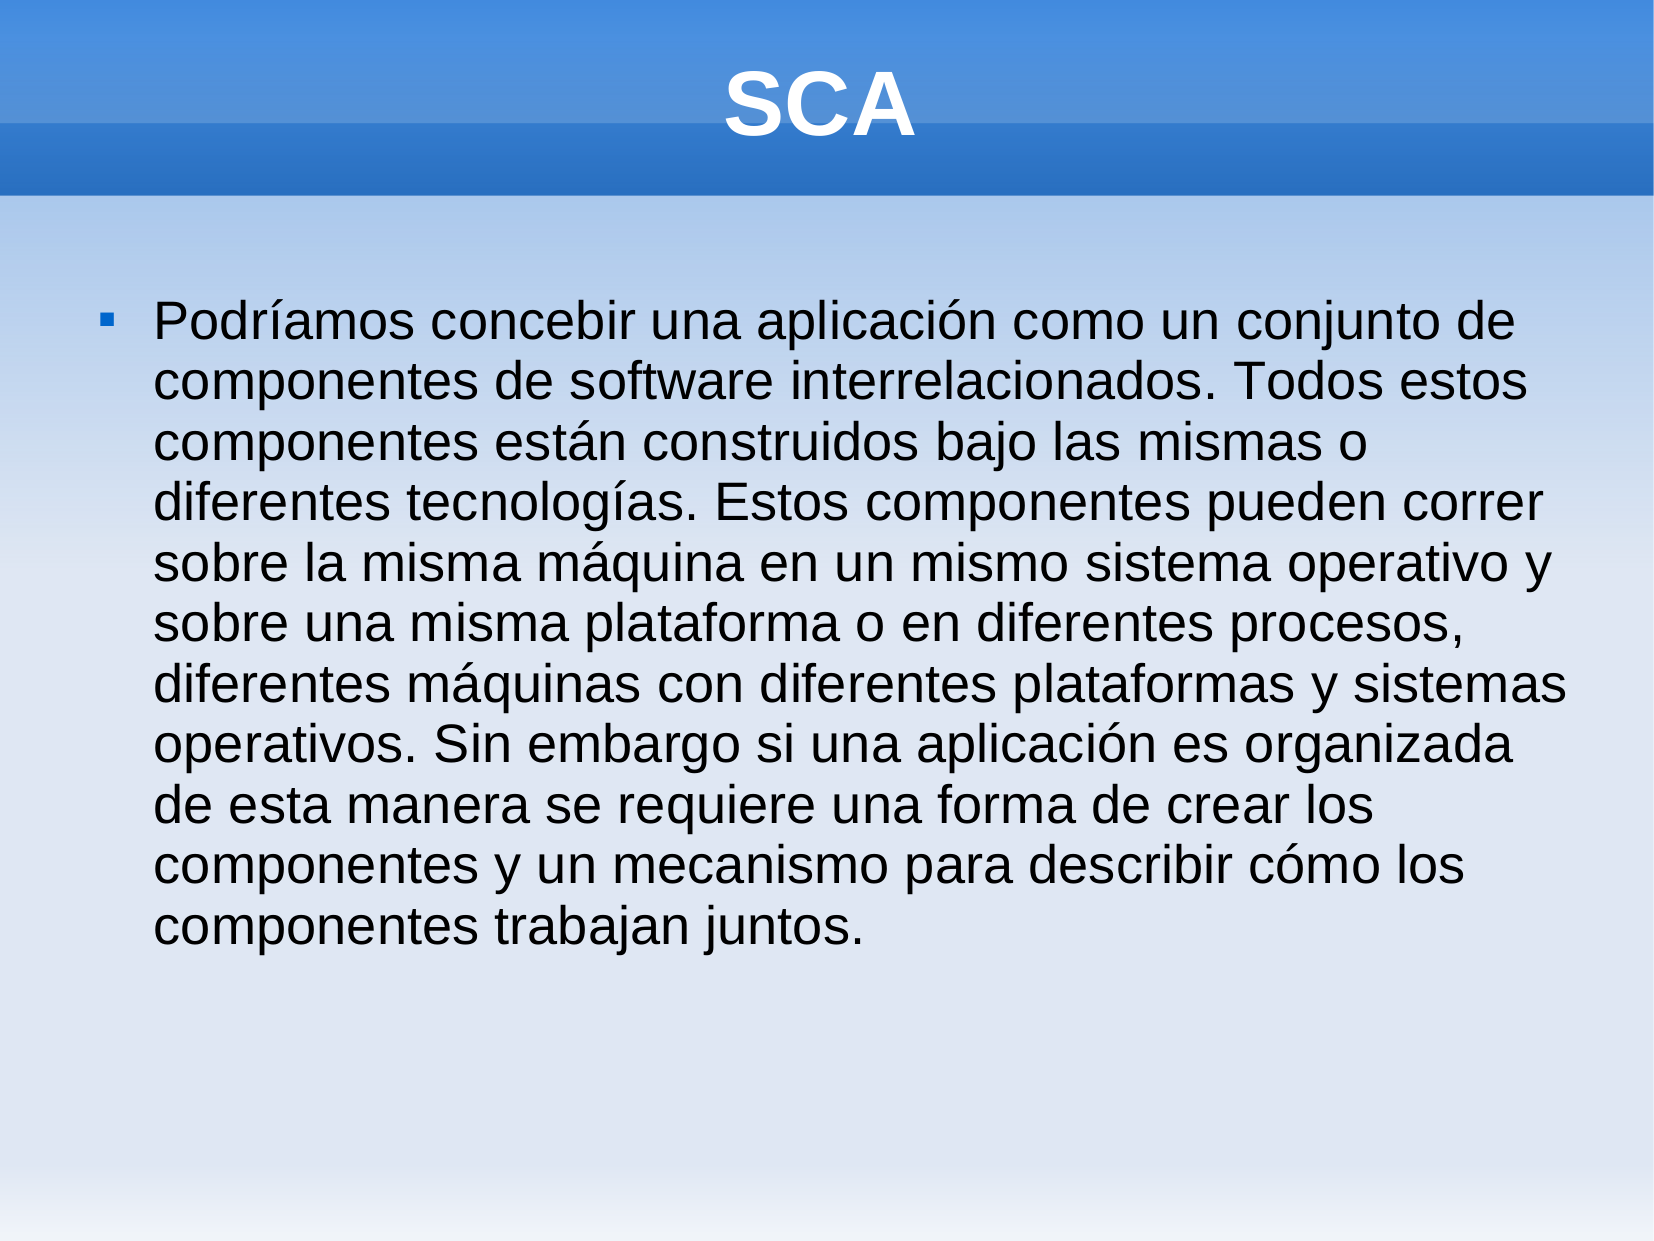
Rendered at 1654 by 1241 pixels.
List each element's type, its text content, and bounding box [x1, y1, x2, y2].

title SCA [76, 7, 1565, 200]
picture [0, 0, 1654, 1241]
list Podríamos concebir una aplicación como un conjunto de componentes de software interrelacionados. Todos estos componentes están construidos bajo las mismas o diferentes tecnologías. Estos componentes pueden correr sobre la misma máquina en un mismo sistema operativo y sobre una misma plataforma o en diferentes procesos, diferentes máquinas con diferentes plataformas y sistemas operativos. Sin embargo si una aplicación es organizada de esta manera se requiere una forma de crear los componentes y un mecanismo para describir cómo los componentes trabajan juntos. [82, 290, 1571, 1094]
